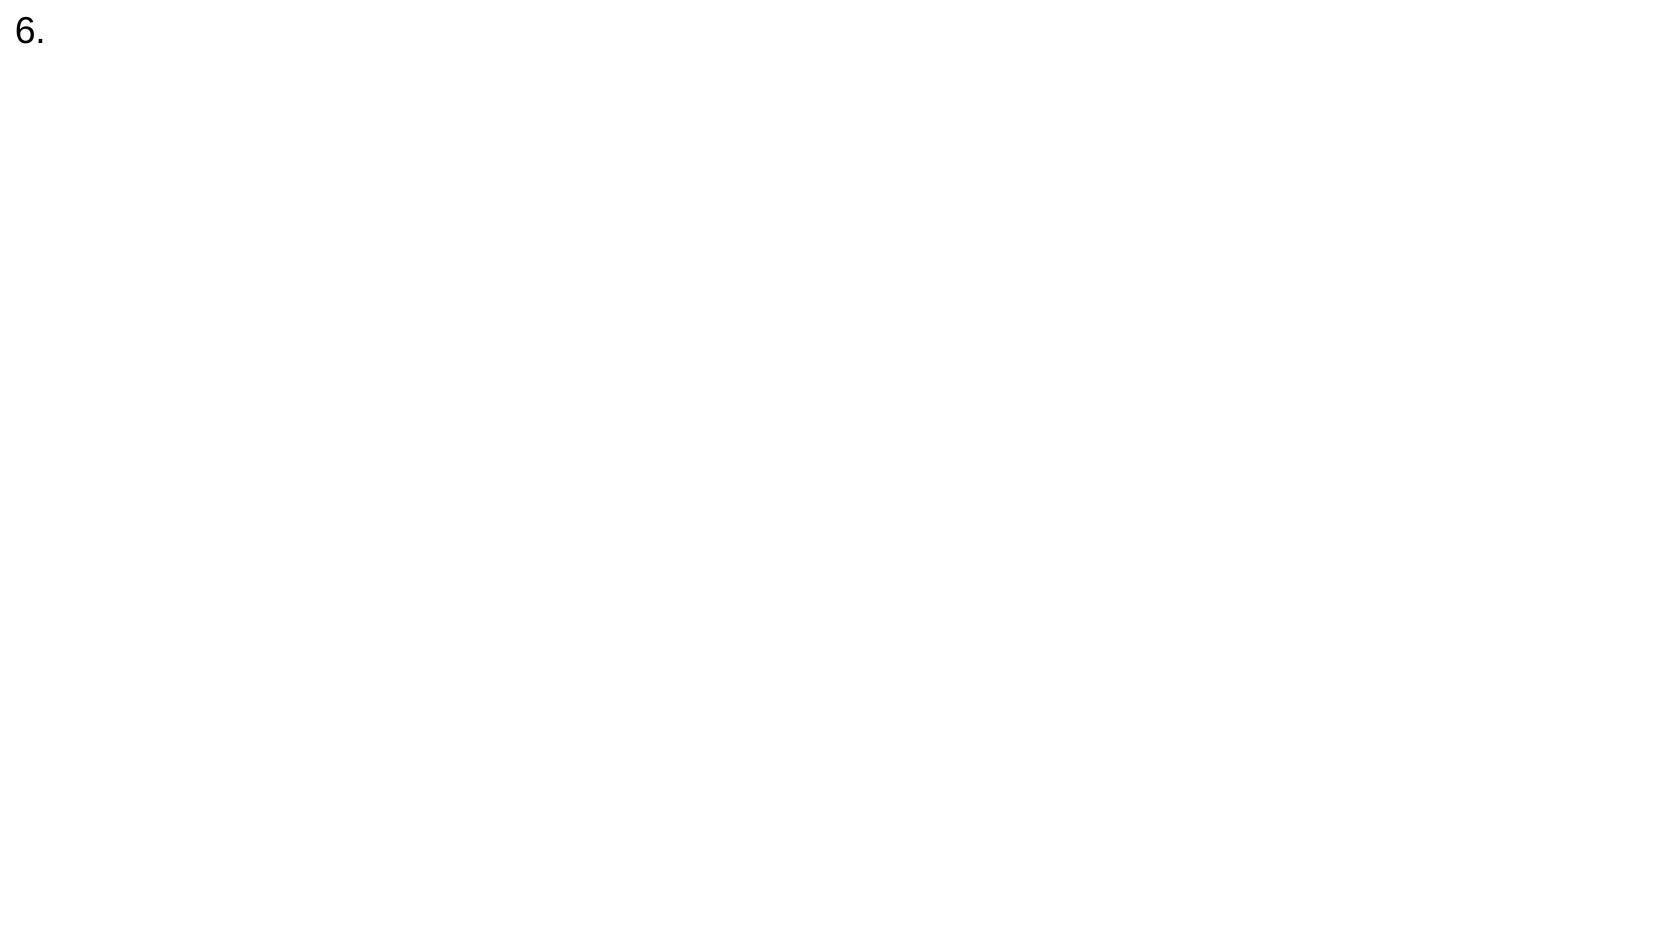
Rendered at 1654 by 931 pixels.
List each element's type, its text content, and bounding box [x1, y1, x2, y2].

text_box 6. [0, 2, 61, 60]
